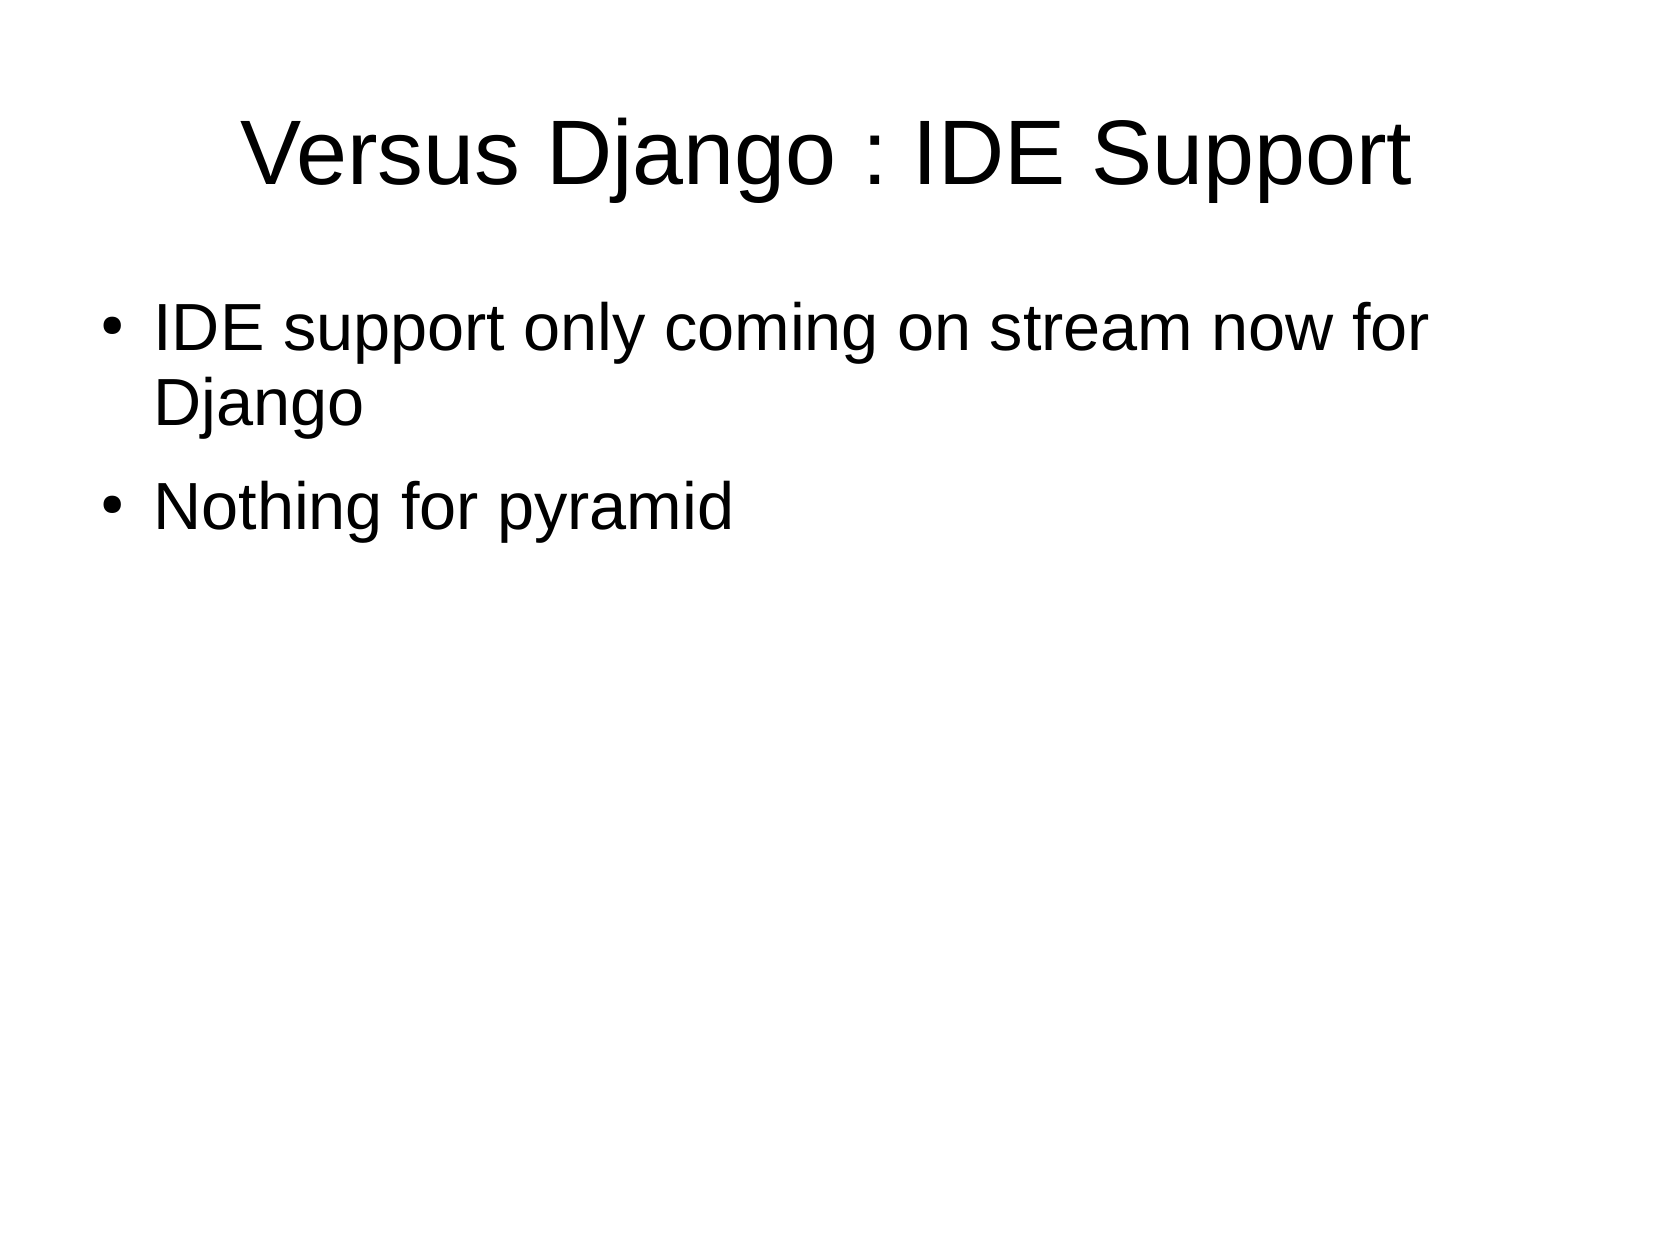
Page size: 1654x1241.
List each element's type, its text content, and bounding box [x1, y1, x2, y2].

list IDE support only coming on stream now for Django Nothing for pyramid [82, 290, 1571, 1109]
title Versus Django : IDE Support [82, 49, 1571, 257]
